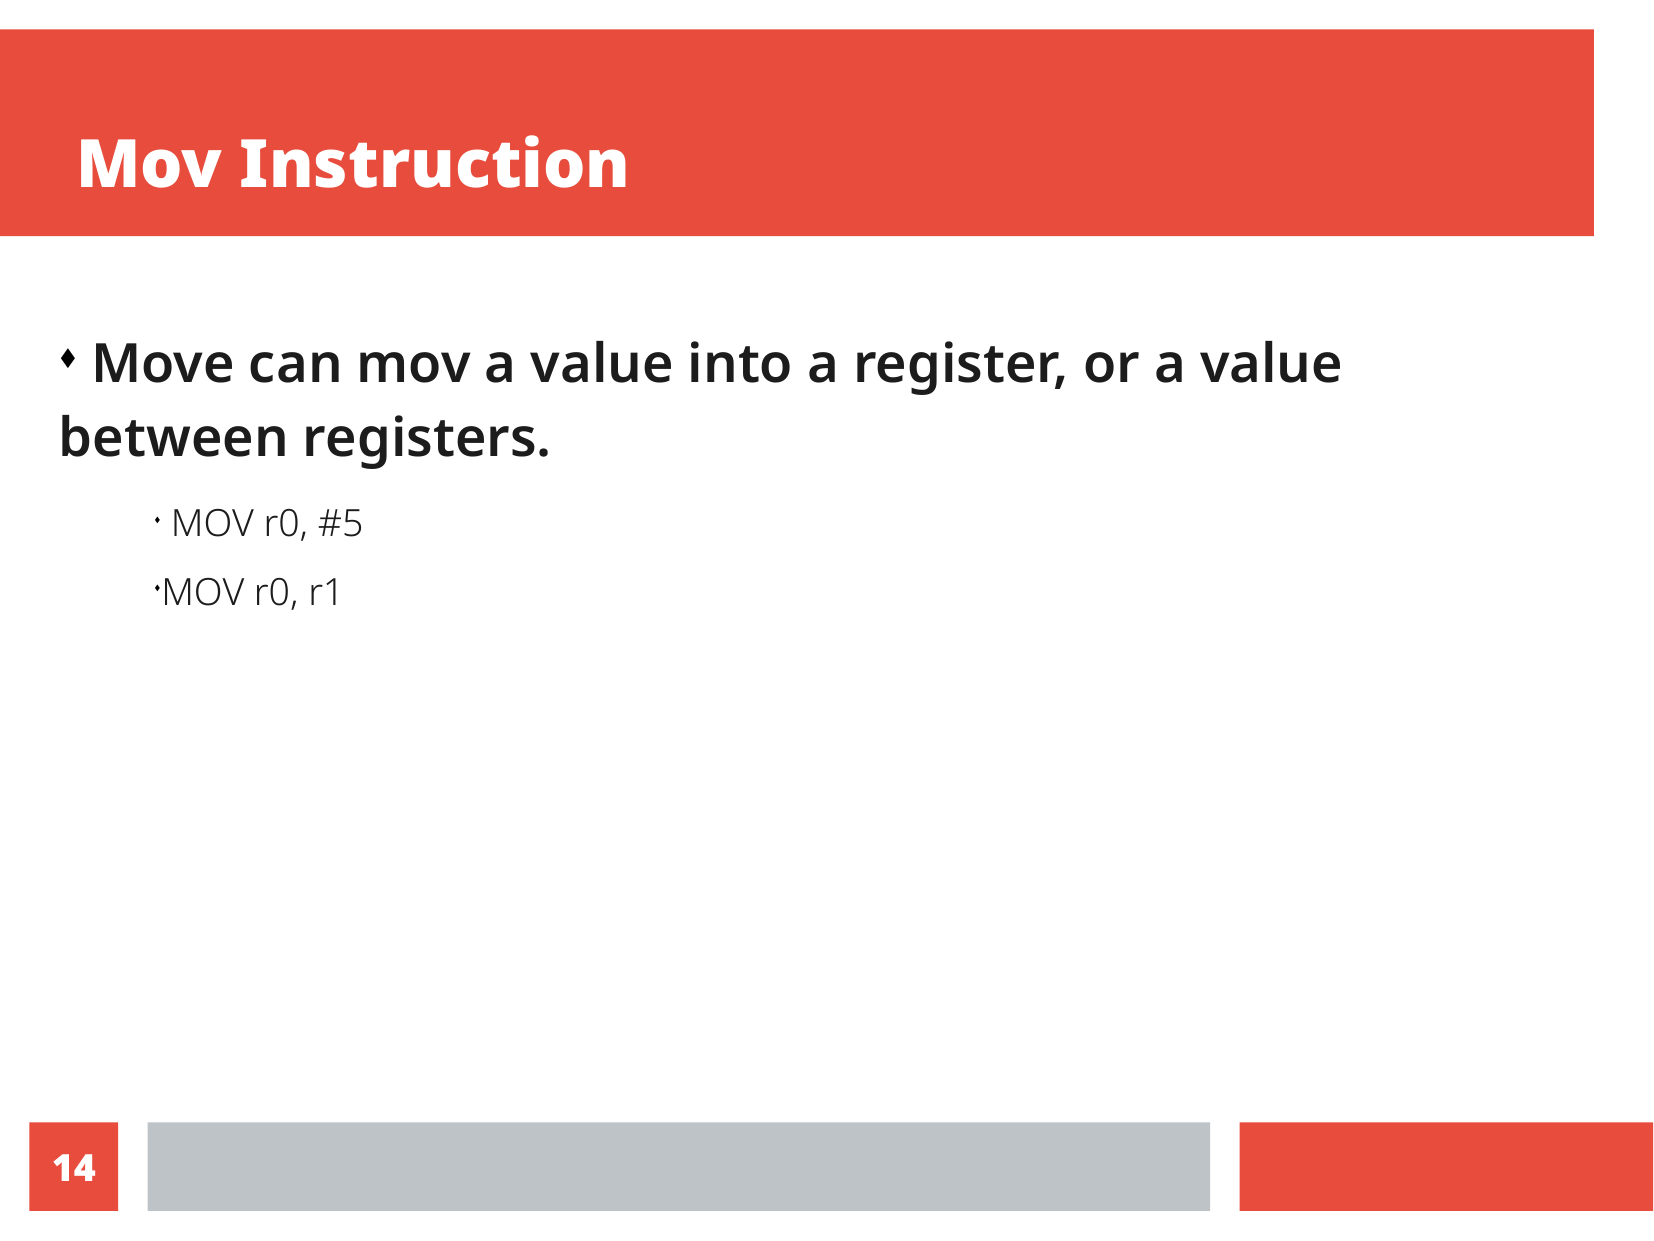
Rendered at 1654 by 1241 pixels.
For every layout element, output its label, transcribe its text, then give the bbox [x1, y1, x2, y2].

list Move can mov a value into a register, or a value between registers. MOV r0, #5 MOV r0, r1 [58, 324, 1565, 1093]
title Mov Instruction [58, 59, 1594, 207]
